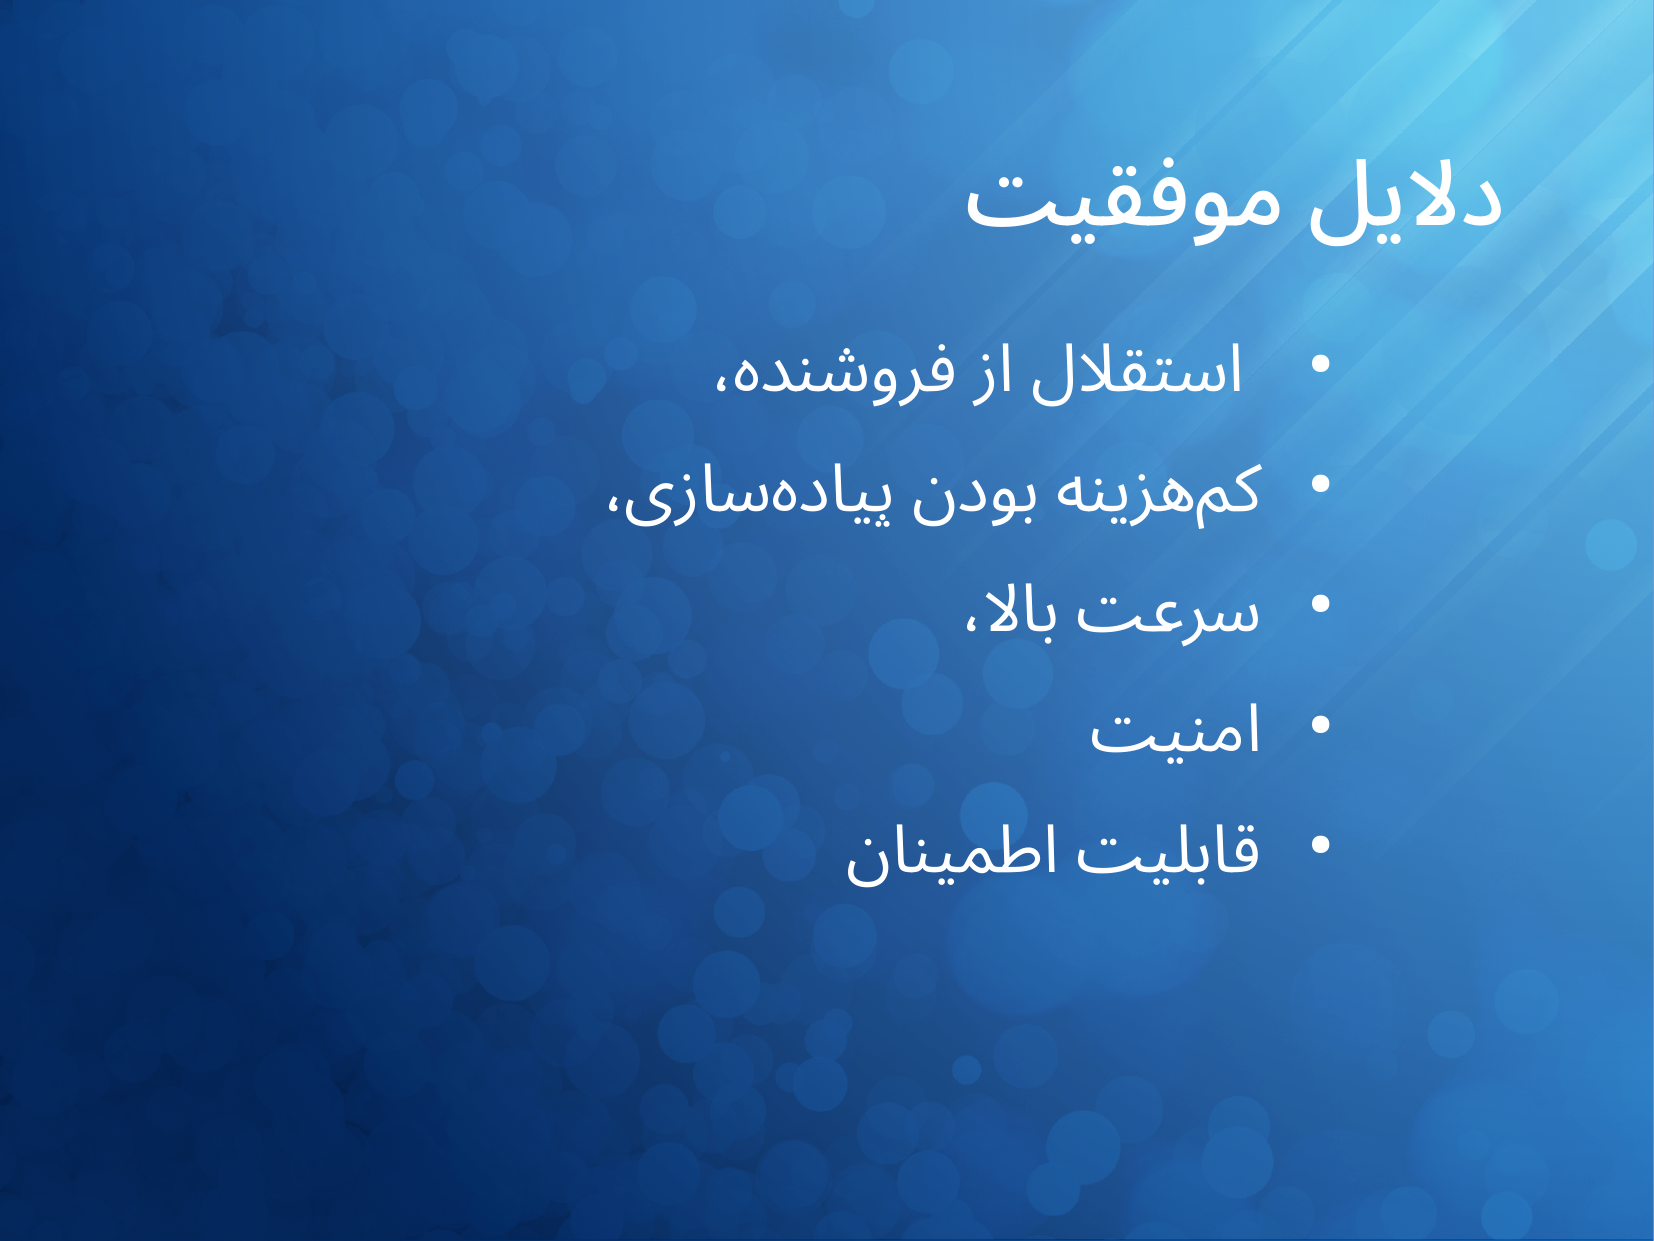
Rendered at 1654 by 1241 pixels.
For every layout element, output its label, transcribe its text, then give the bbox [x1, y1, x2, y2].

picture [0, 0, 1654, 1241]
title دلایل موفقیت [118, 99, 1506, 294]
list استقلال از فروشنده، کم‌هزینه بودن پیاده‌سازی، سرعت بالا، امنیت قابلیت اطمینان [118, 319, 1351, 1133]
